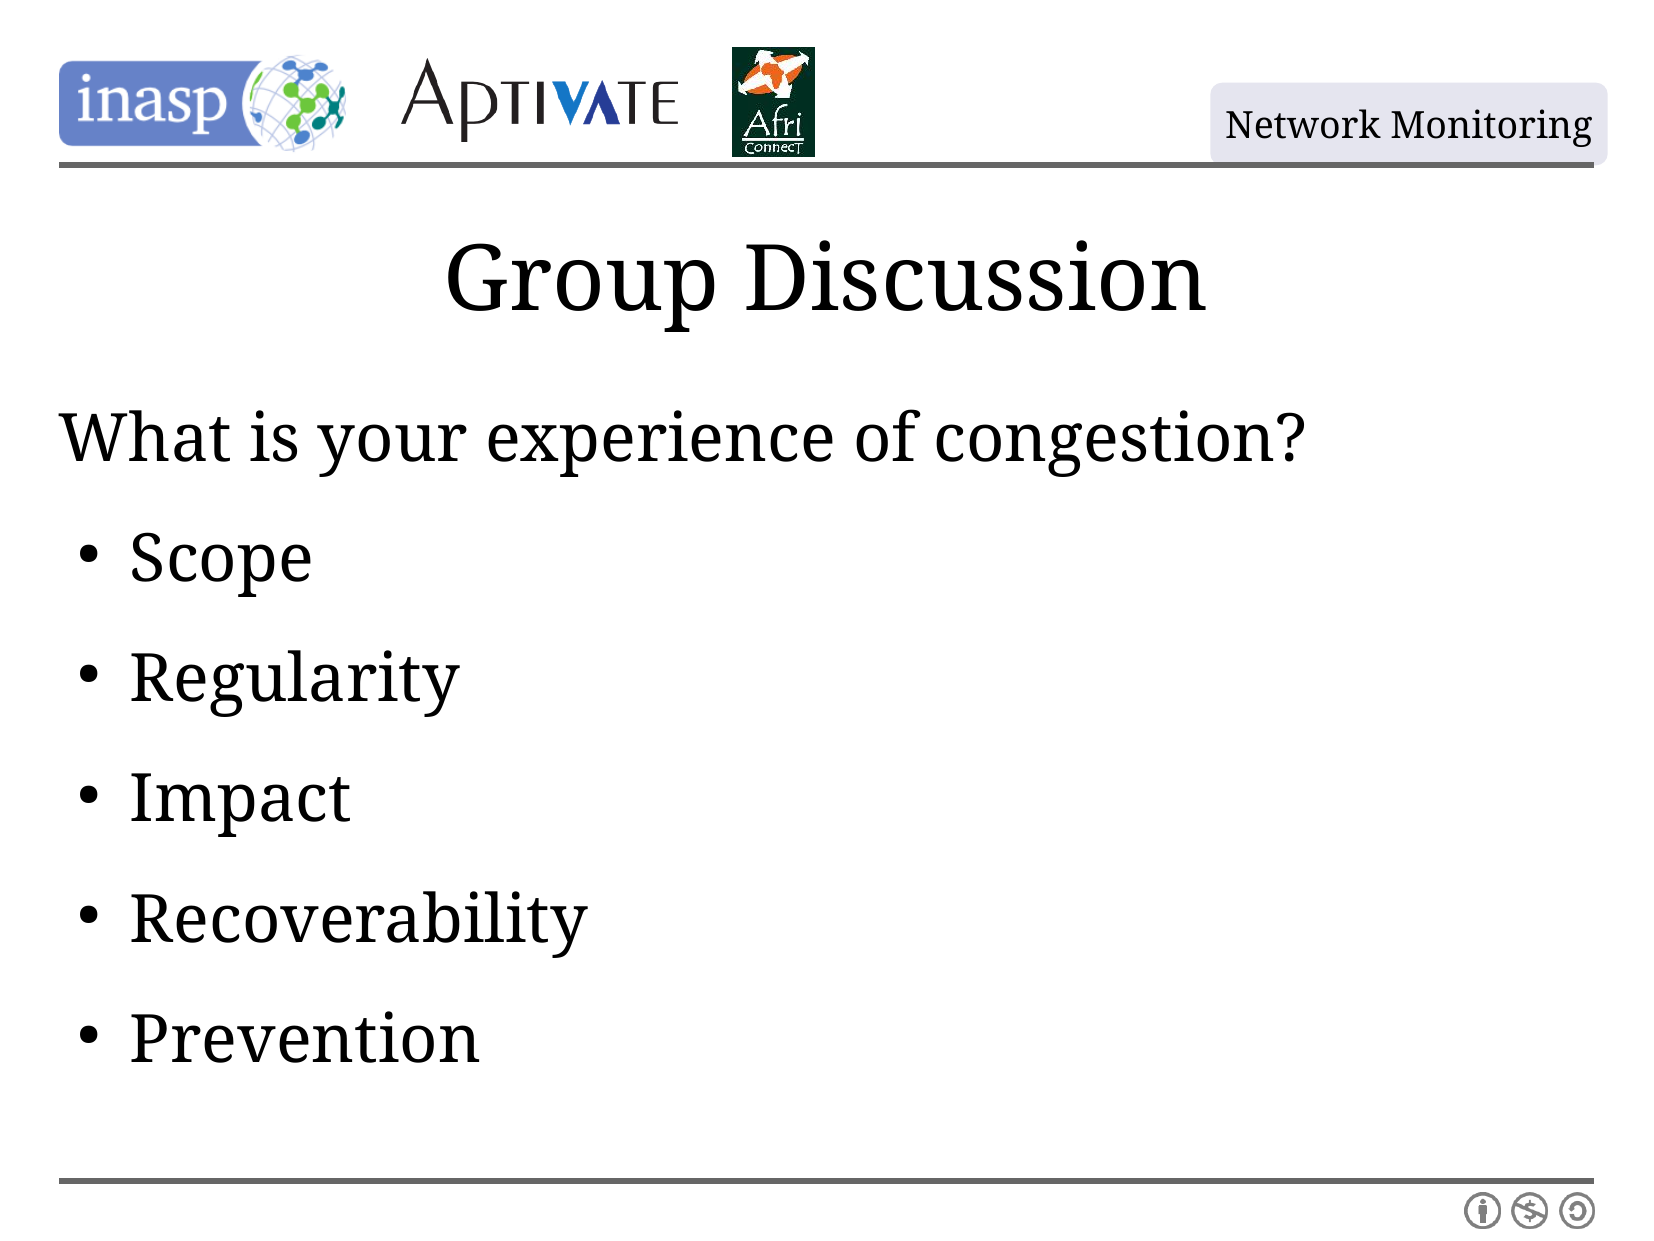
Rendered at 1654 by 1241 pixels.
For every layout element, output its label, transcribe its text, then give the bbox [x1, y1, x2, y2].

title Group Discussion [59, 212, 1595, 343]
picture [1464, 1192, 1501, 1229]
list What is your experience of congestion? Scope Regularity Impact Recoverability Prevention [59, 389, 1595, 1109]
picture [401, 58, 678, 142]
picture [1511, 1192, 1548, 1229]
picture [59, 47, 355, 160]
picture [732, 47, 815, 157]
picture [1559, 1192, 1595, 1229]
